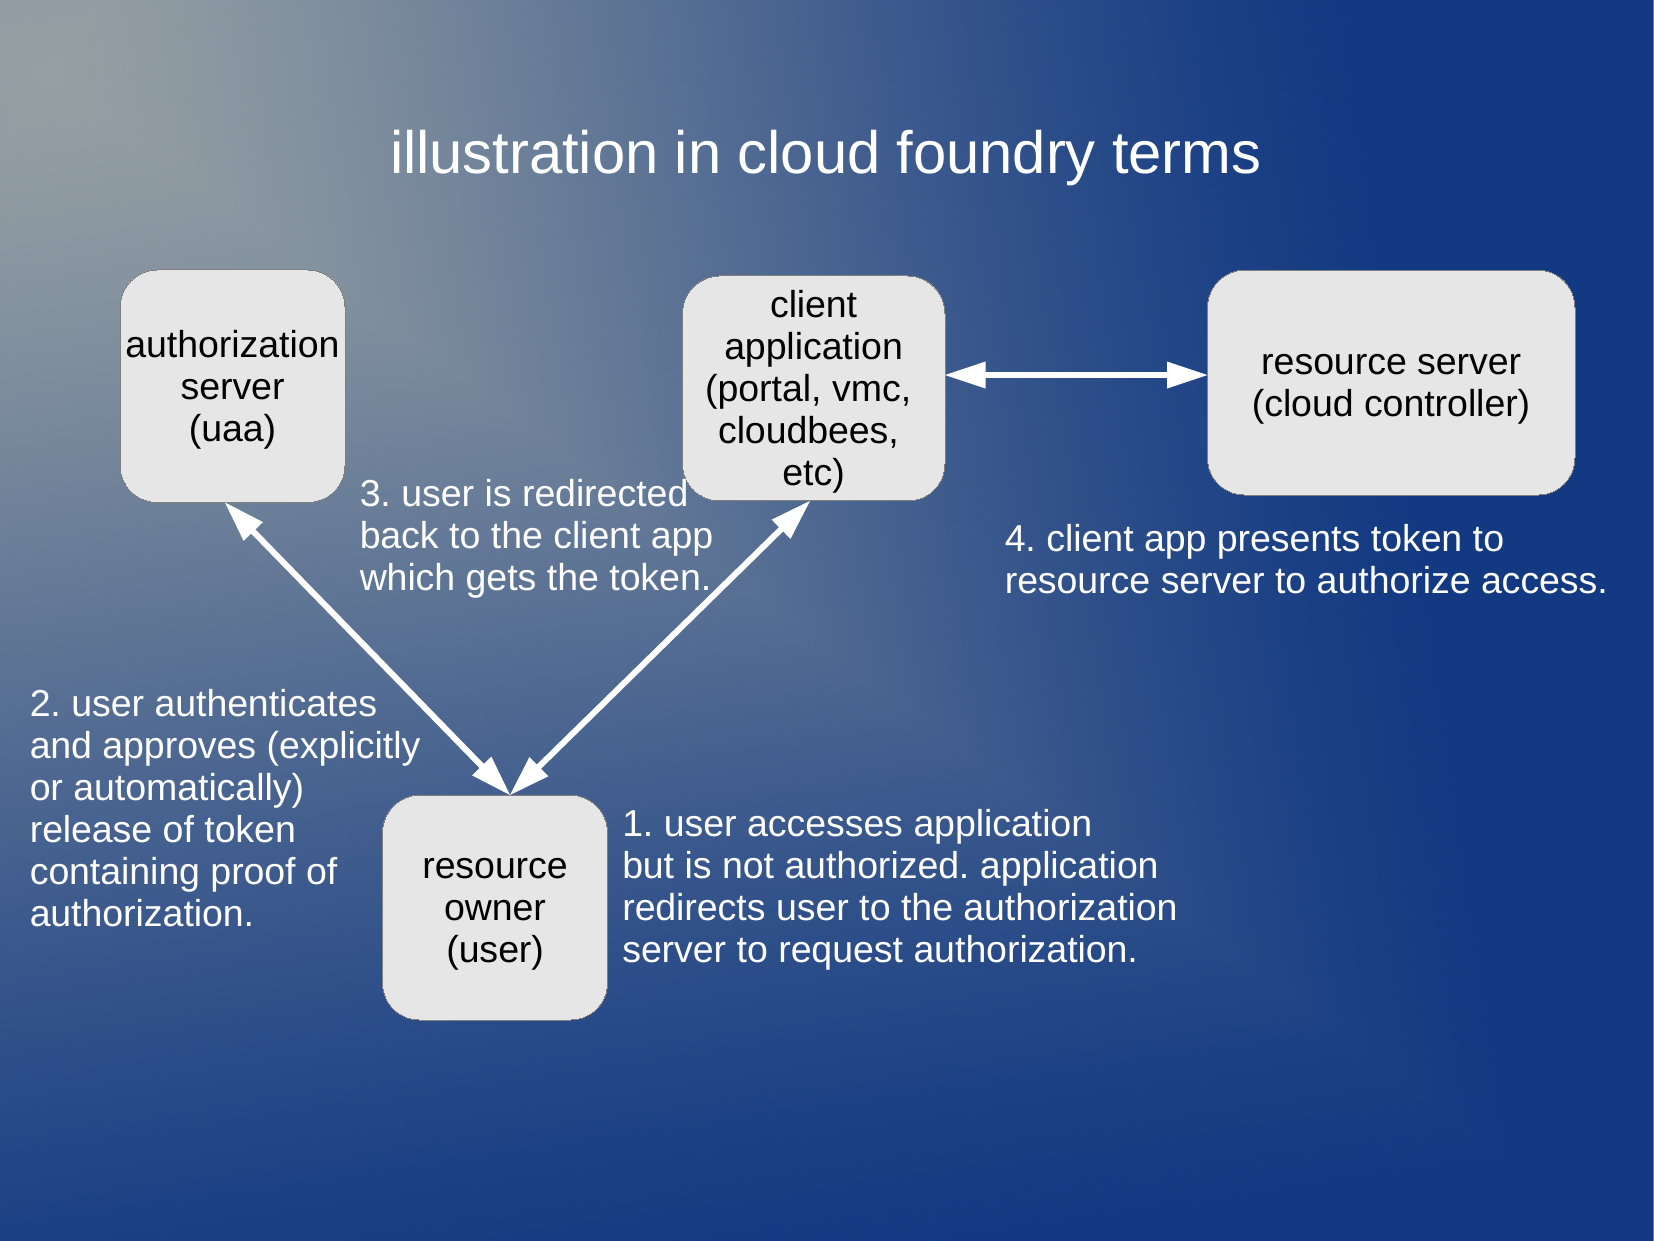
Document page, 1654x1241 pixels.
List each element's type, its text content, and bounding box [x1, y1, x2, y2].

title illustration in cloud foundry terms [82, 49, 1571, 257]
text_box resource server (cloud controller) [1207, 270, 1576, 496]
text_box client application (portal, vmc, cloudbees, etc) [682, 275, 946, 501]
text_box 3. user is redirected back to the client app which gets the token. [345, 465, 736, 606]
text_box 2. user authenticates and approves (explicitly or automatically) release of token containing proof of authorization. [15, 675, 451, 942]
text_box resource owner (user) [382, 795, 608, 1021]
text_box 4. client app presents token to resource server to authorize access. [990, 510, 1636, 645]
text_box authorization server (uaa) [120, 269, 346, 503]
text_box 1. user accesses application but is not authorized. application redirects user to the authorization server to request authorization. [607, 795, 1193, 979]
picture [0, 0, 1654, 1241]
